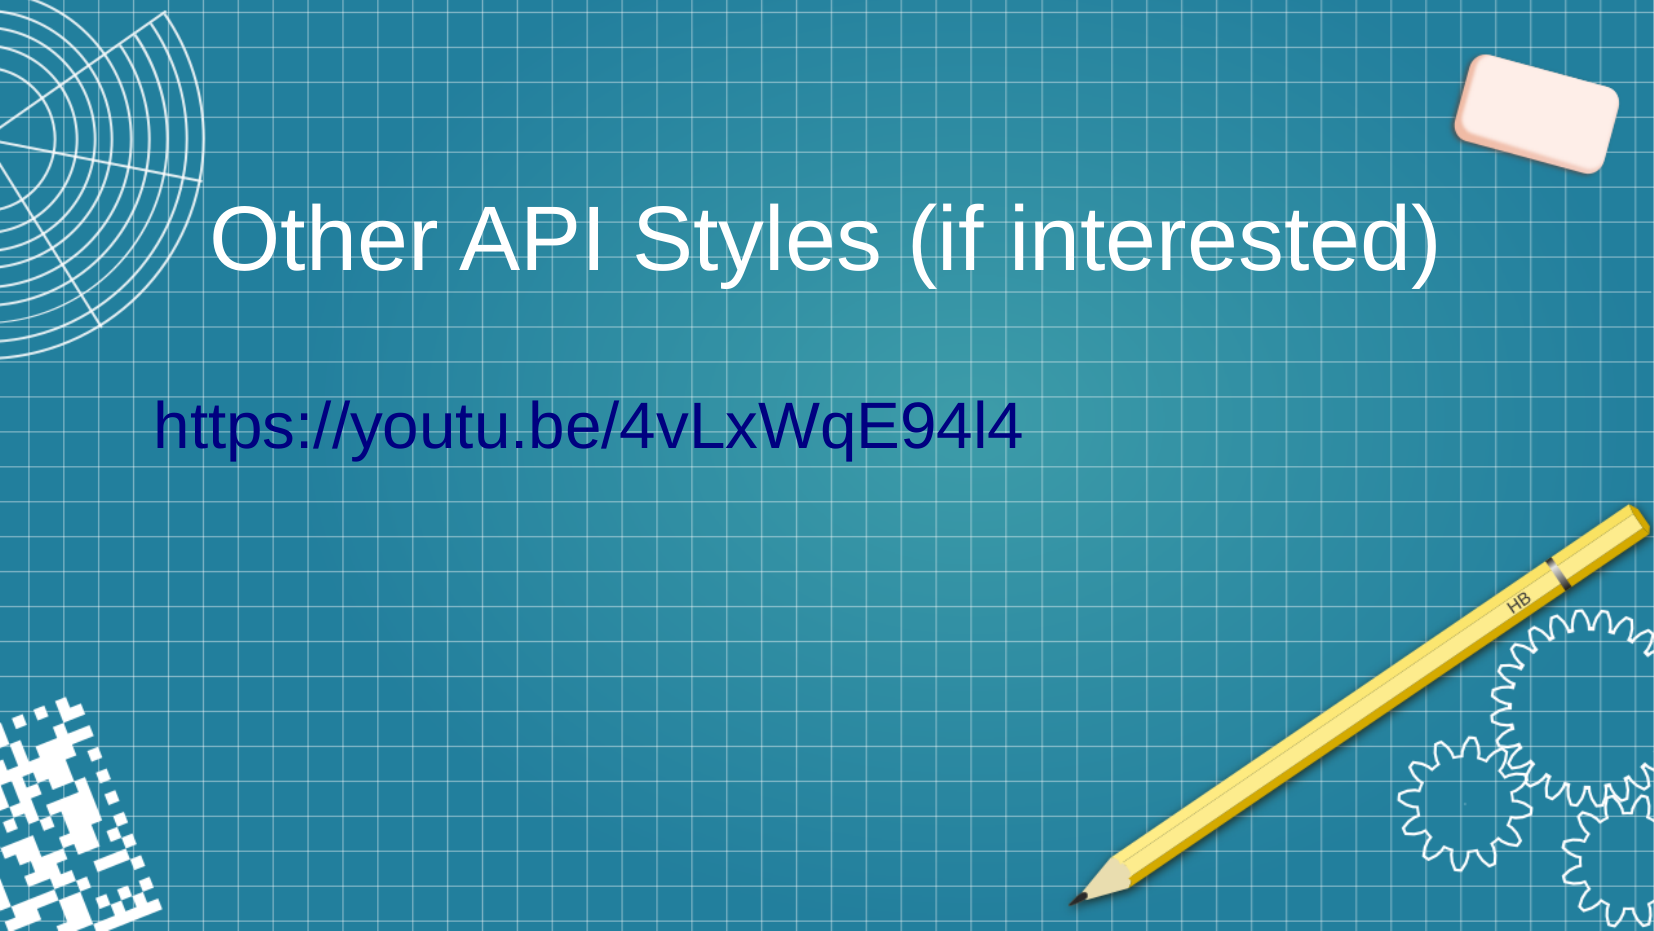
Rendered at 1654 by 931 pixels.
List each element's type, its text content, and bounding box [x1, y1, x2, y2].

list https://youtu.be/4vLxWqE94l4 [82, 389, 1571, 842]
title Other API Styles (if interested) [82, 132, 1571, 346]
picture [0, 0, 1654, 931]
